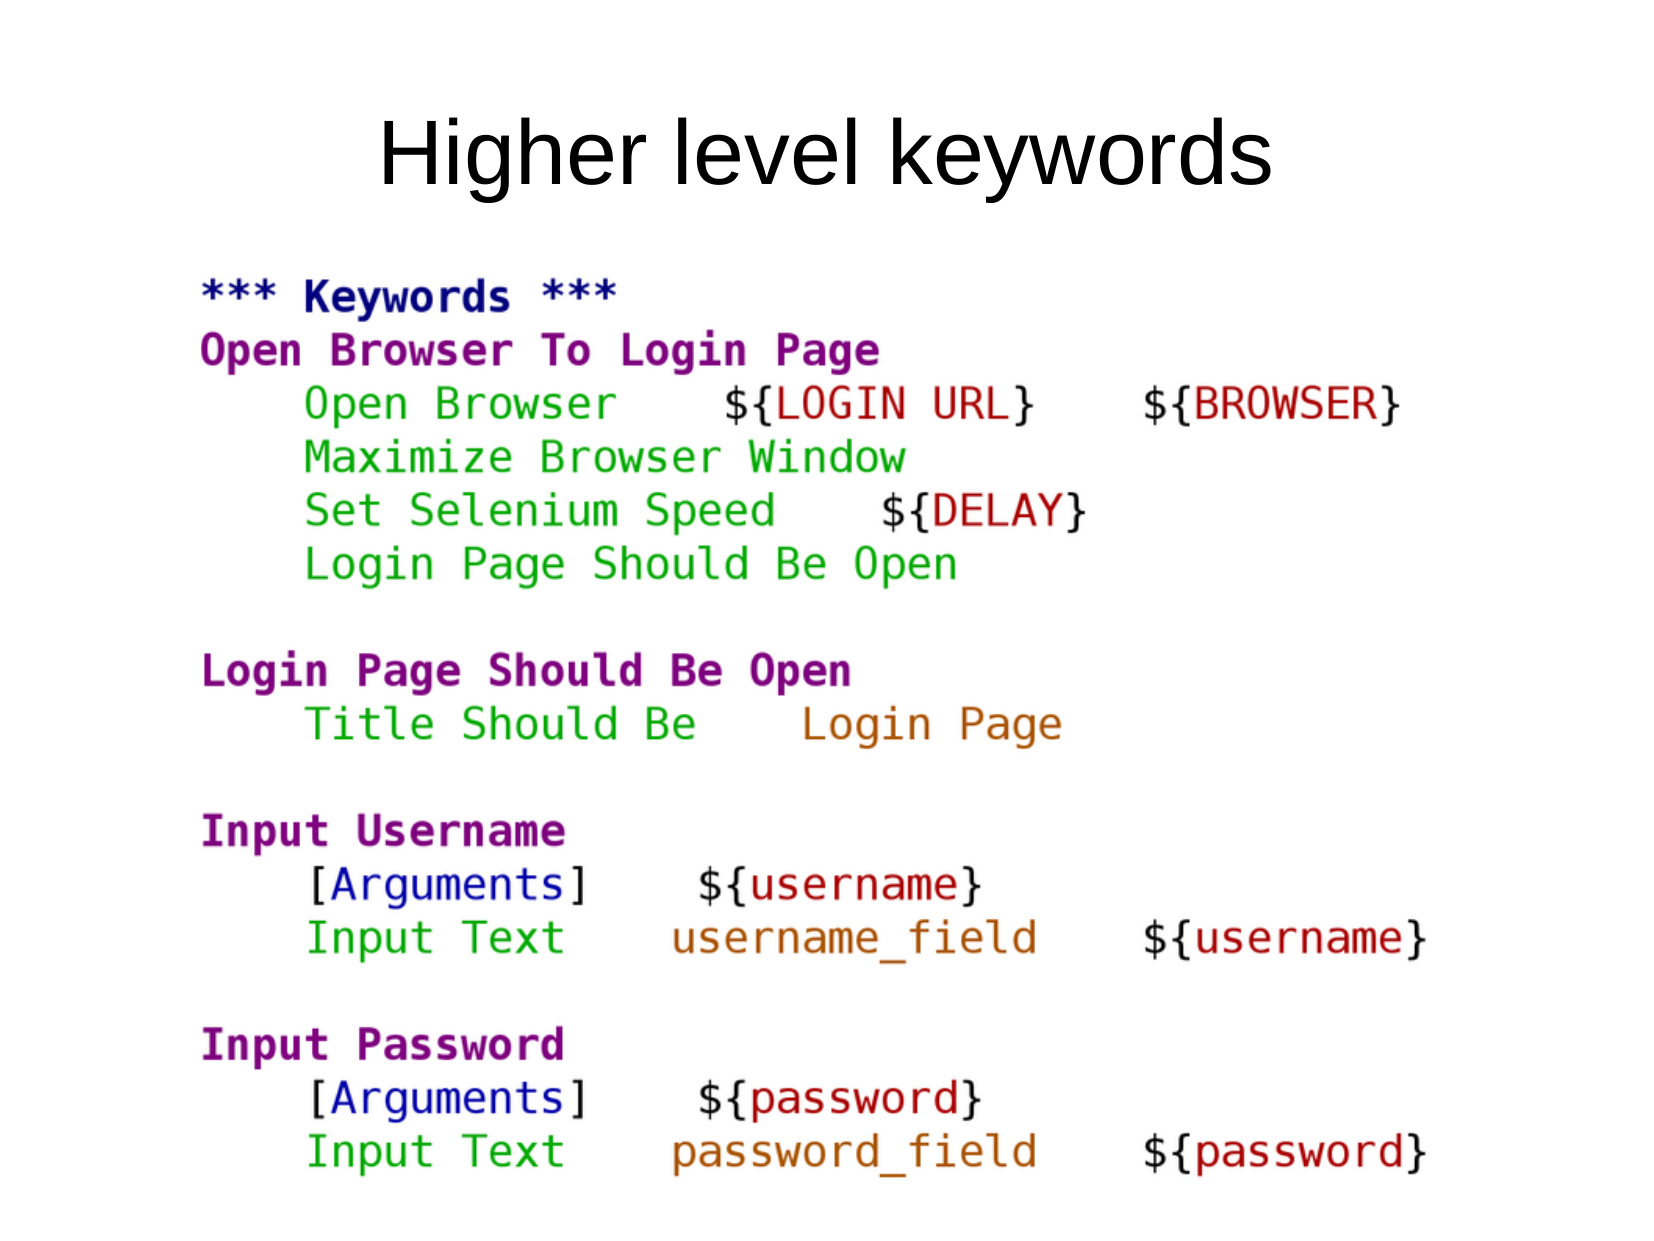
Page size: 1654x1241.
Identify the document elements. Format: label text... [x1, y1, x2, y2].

picture [189, 261, 1440, 1190]
title Higher level keywords [82, 49, 1571, 257]
